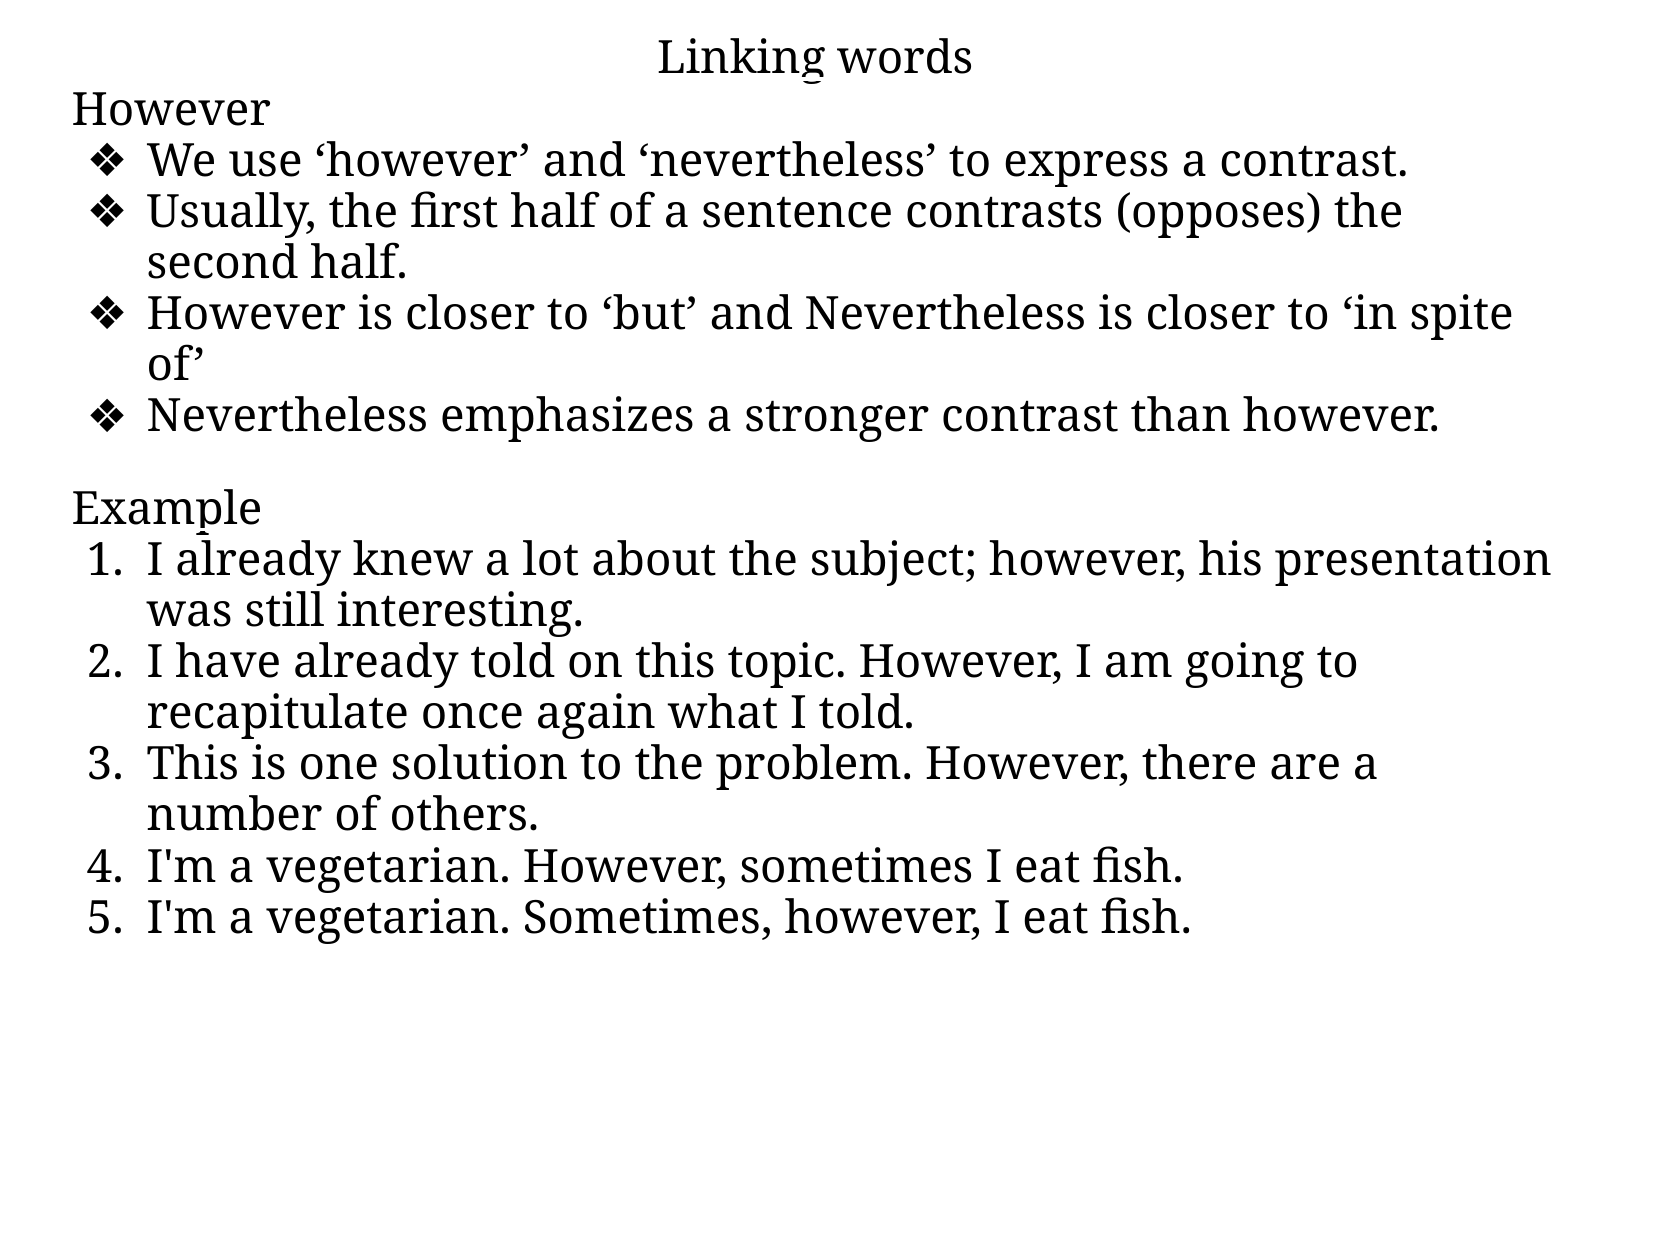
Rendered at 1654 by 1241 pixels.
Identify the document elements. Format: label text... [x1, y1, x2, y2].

text_box Linking words However We use ‘however’ and ‘nevertheless’ to express a contrast. Usually, the first half of a sentence contrasts (opposes) the second half. However is closer to ‘but’ and Nevertheless is closer to ‘in spite of’ Nevertheless emphasizes a stronger contrast than however. Example I already knew a lot about the subject; however, his presentation was still interesting. I have already told on this topic. However, I am going to recapitulate once again what I told. This is one solution to the problem. However, there are a number of others. I'm a vegetarian. However, sometimes I eat fish. I'm a vegetarian. Sometimes, however, I eat fish. [71, 31, 1559, 1140]
